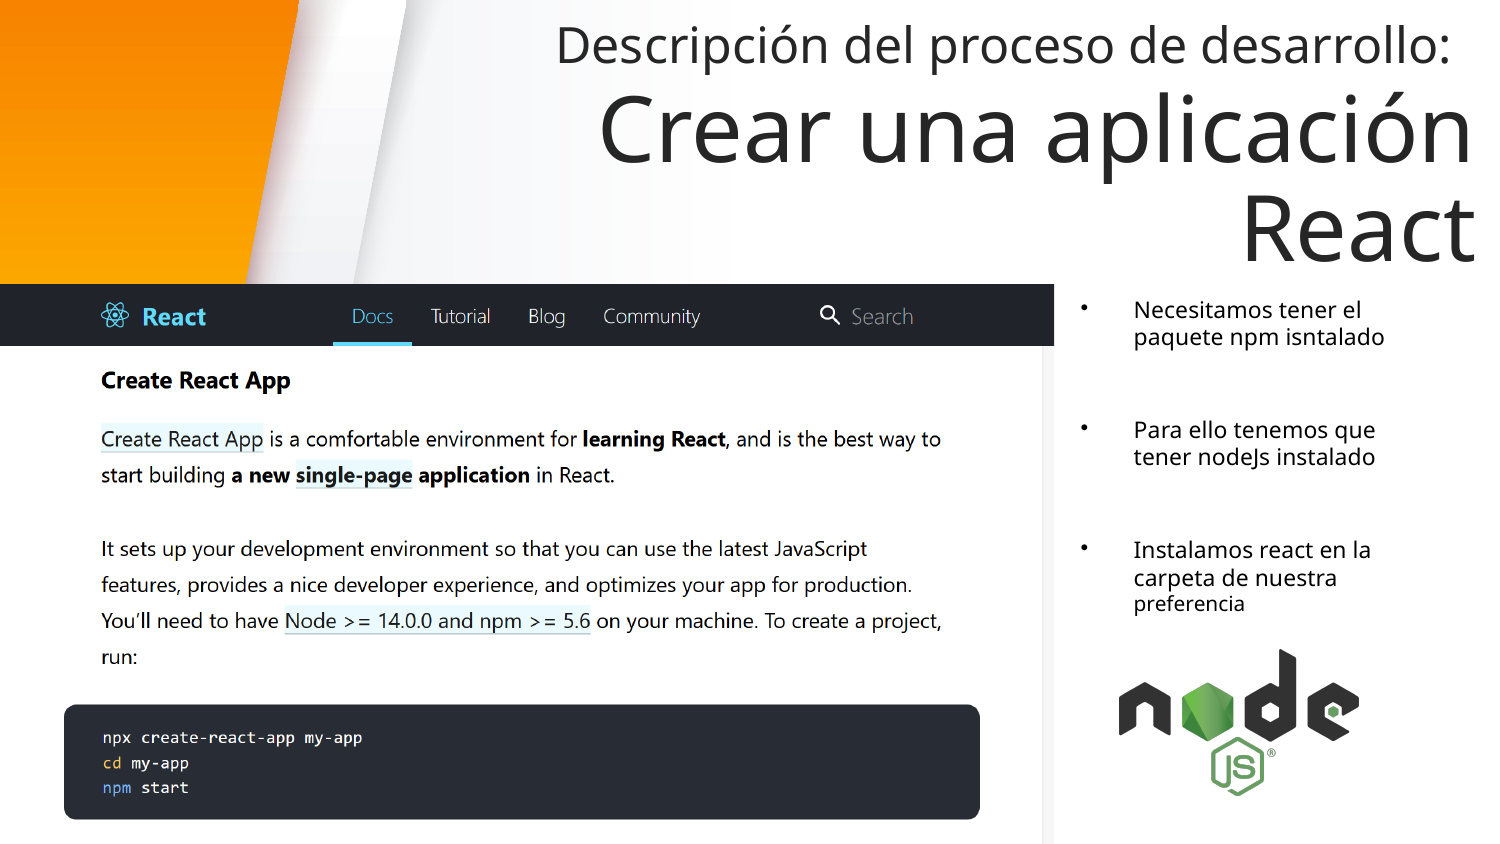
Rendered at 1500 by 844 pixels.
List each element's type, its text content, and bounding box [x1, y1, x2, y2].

text_box Descripción del proceso de desarrollo: Crear una aplicación React [383, 0, 1477, 277]
picture [1119, 649, 1359, 796]
picture [0, 284, 1055, 844]
text_box Necesitamos tener el paquete npm isntalado Para ello tenemos que tener nodeJs instalado Instalamos react en la carpeta de nuestra preferencia [1062, 295, 1418, 739]
